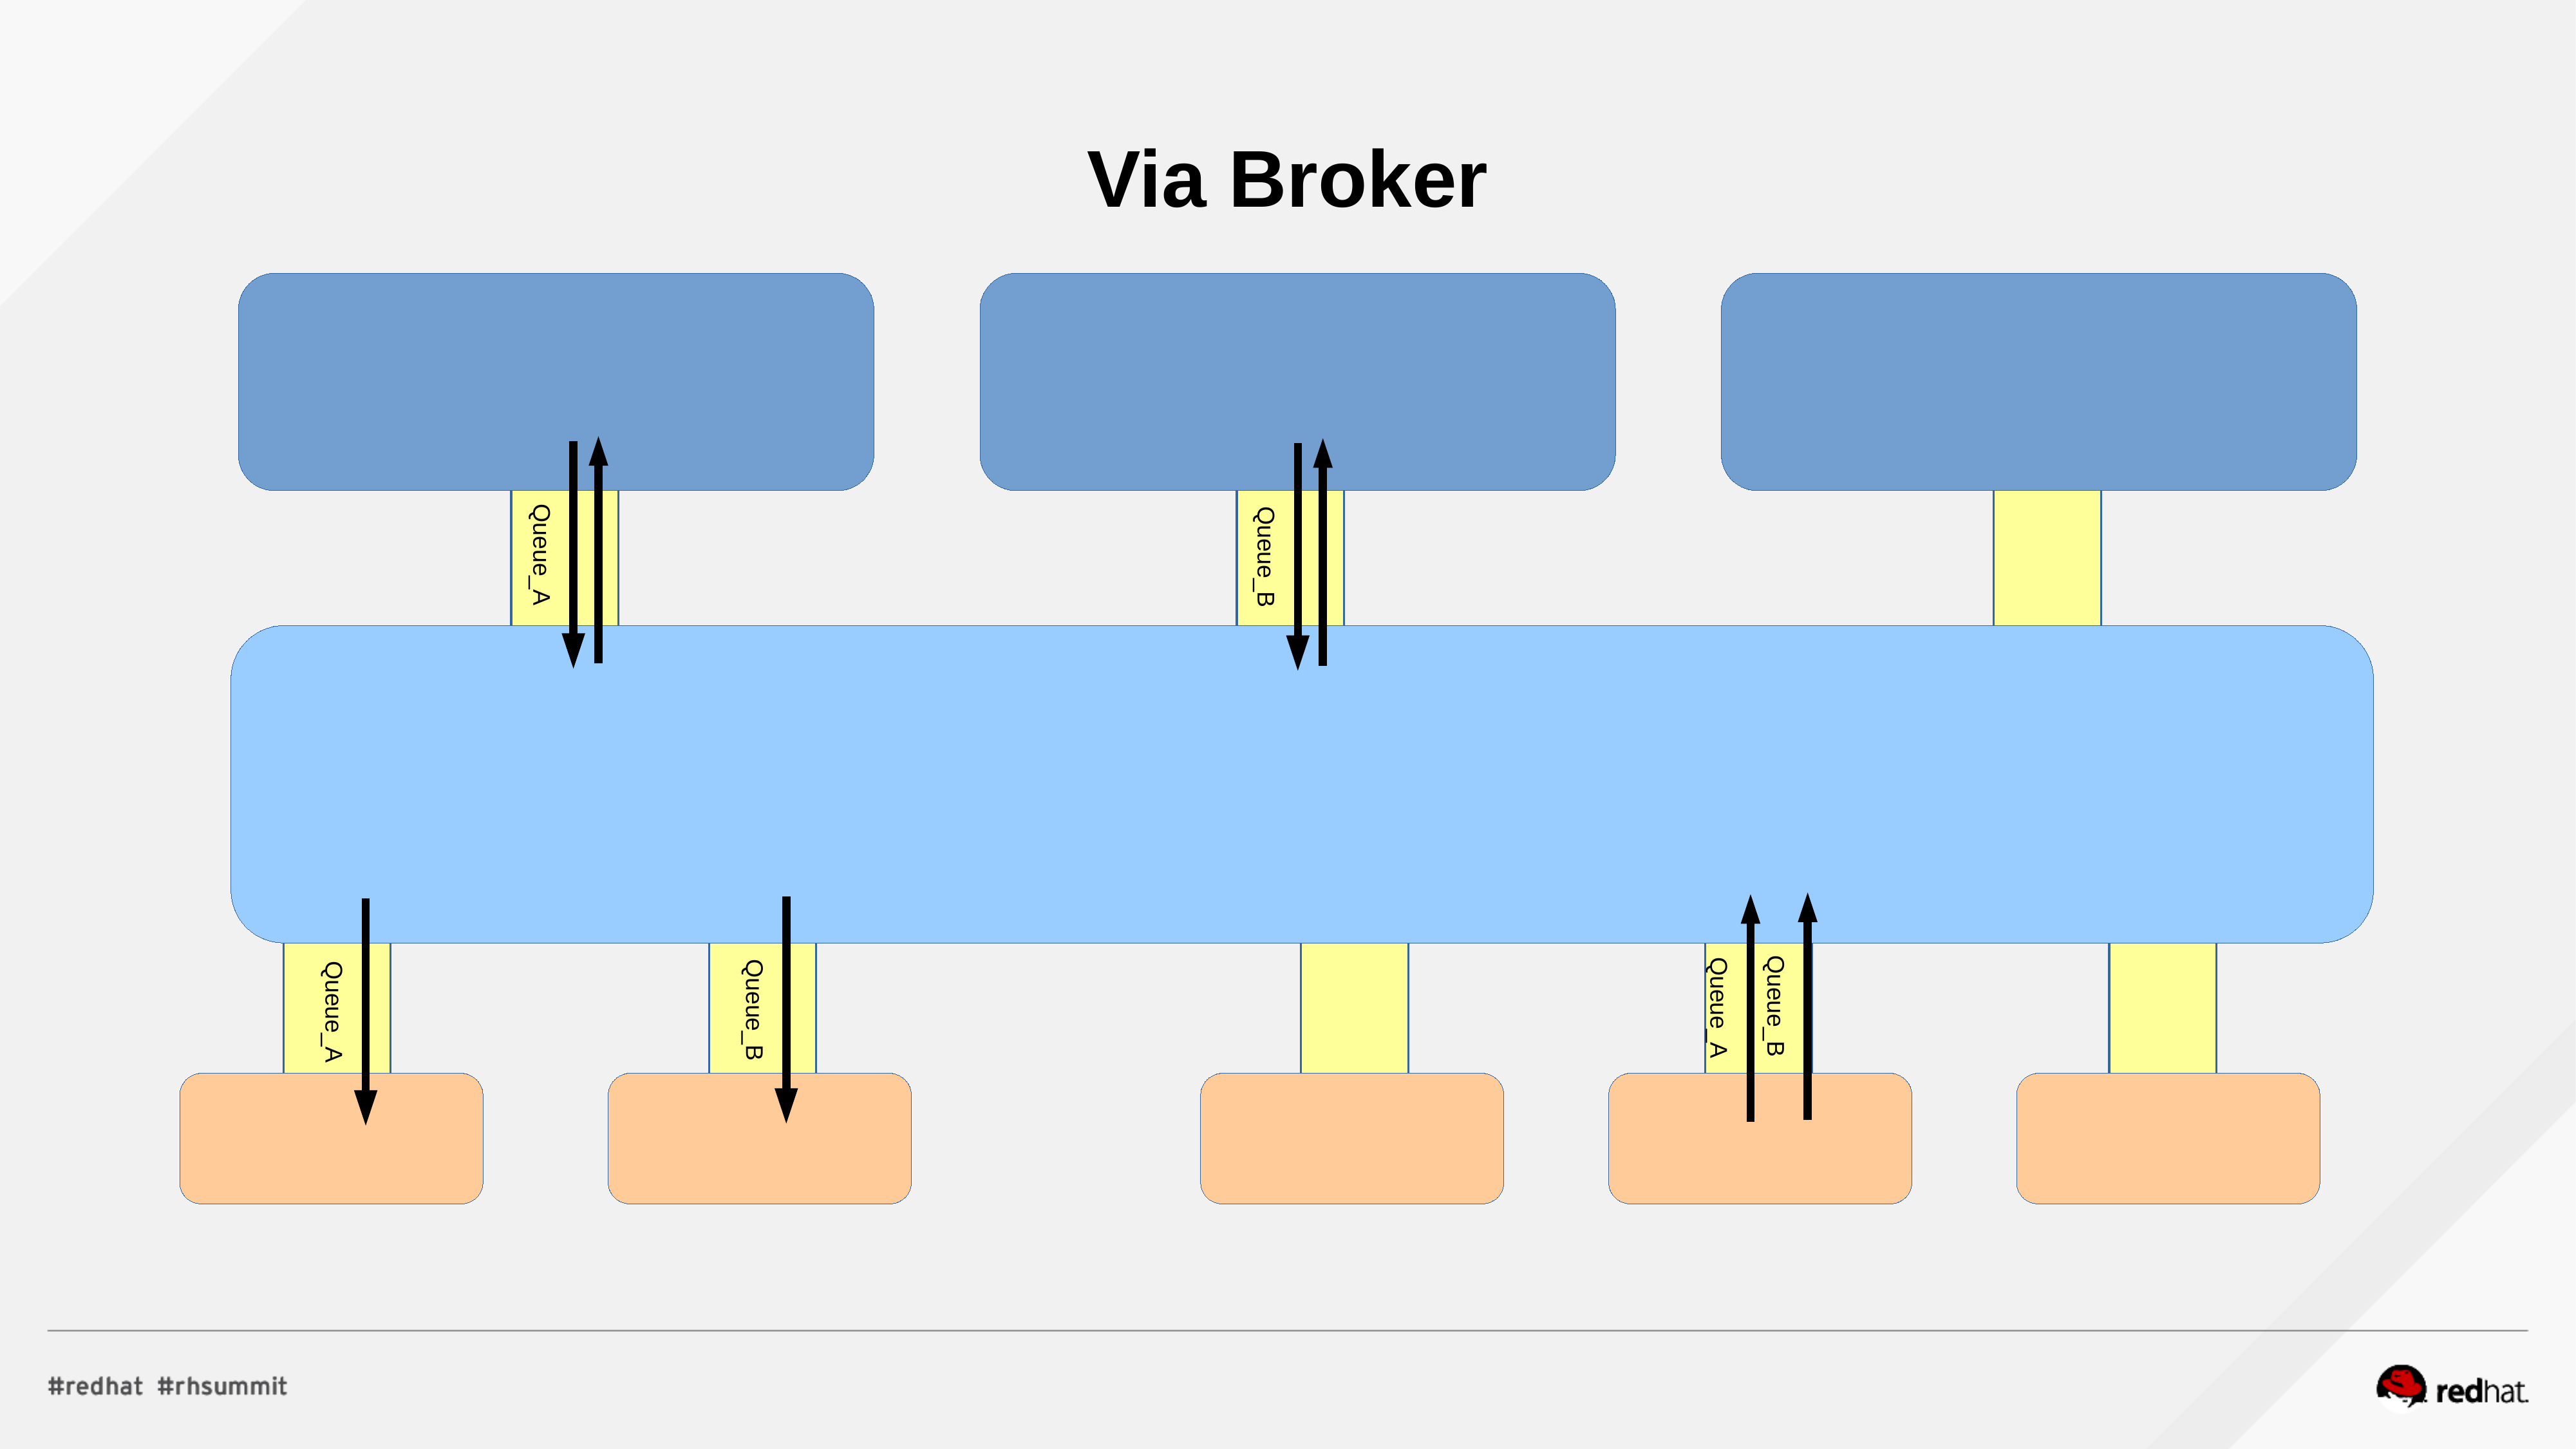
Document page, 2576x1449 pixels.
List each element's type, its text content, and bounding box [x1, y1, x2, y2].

text_box [180, 300, 2374, 1204]
picture [0, 0, 2576, 1449]
title Via Broker [129, 57, 2447, 300]
